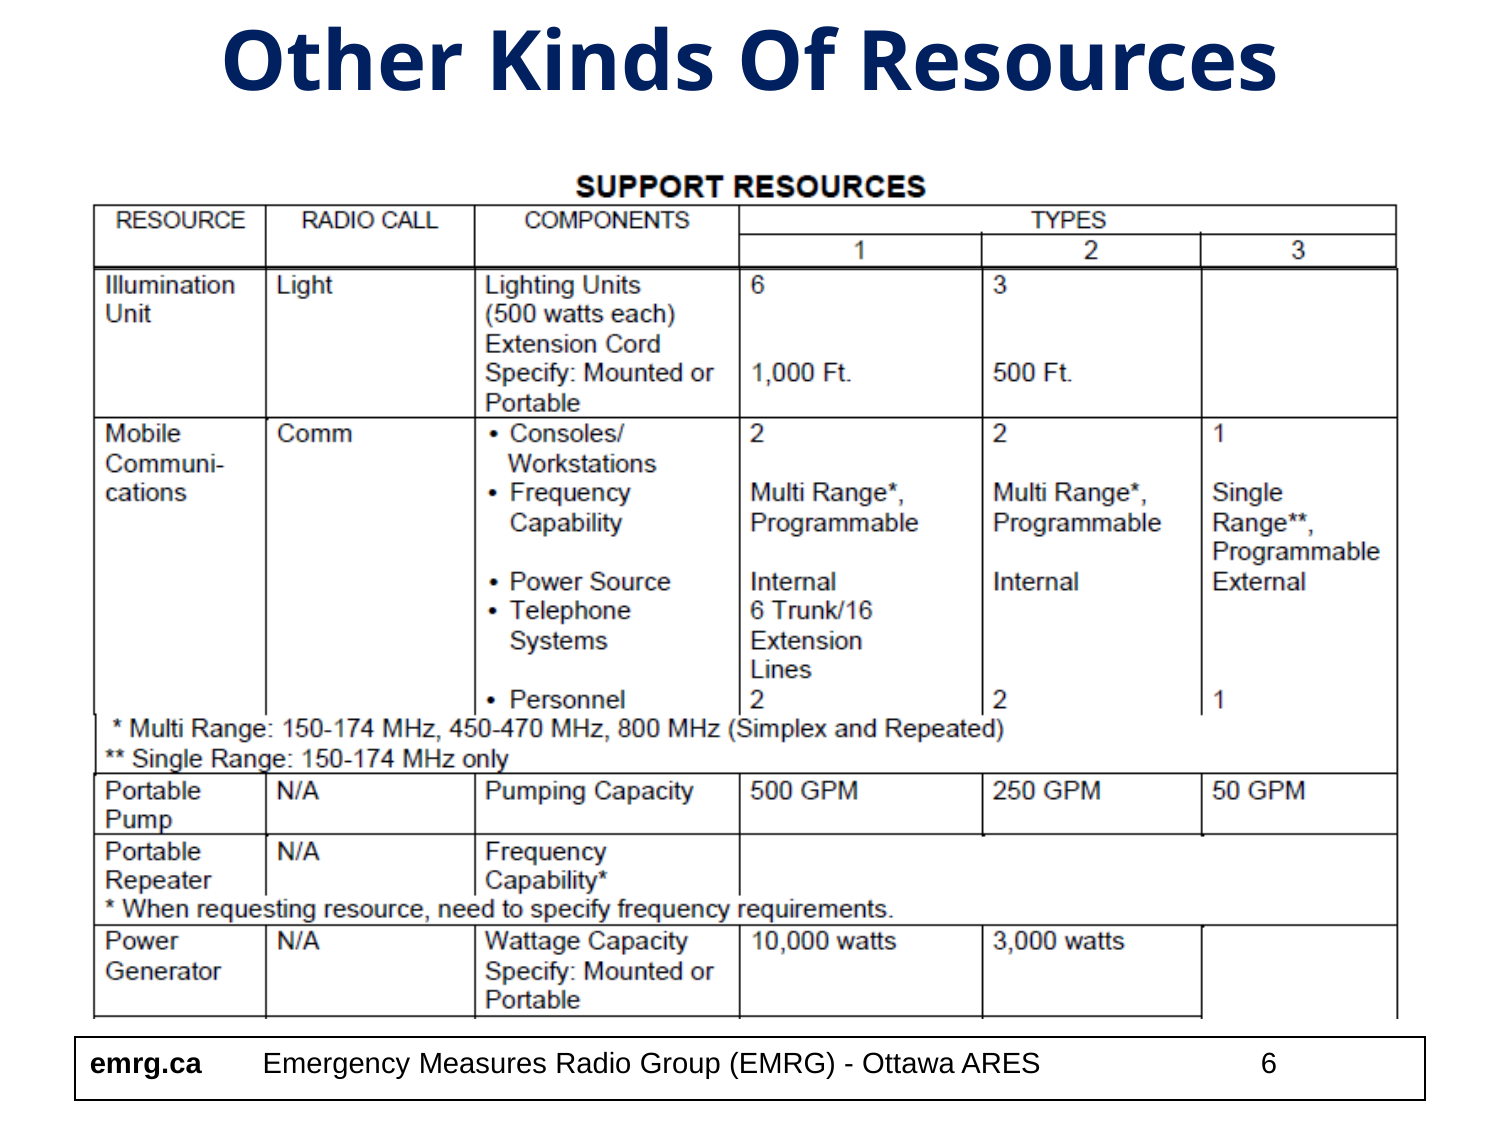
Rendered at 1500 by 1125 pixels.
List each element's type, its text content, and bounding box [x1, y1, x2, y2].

title Other Kinds Of Resources [75, 0, 1425, 188]
slide_number <number> [1246, 1037, 1425, 1103]
picture [75, 167, 1412, 1020]
footer Emergency Measures Radio Group (EMRG) - Ottawa ARES [247, 1037, 1238, 1103]
